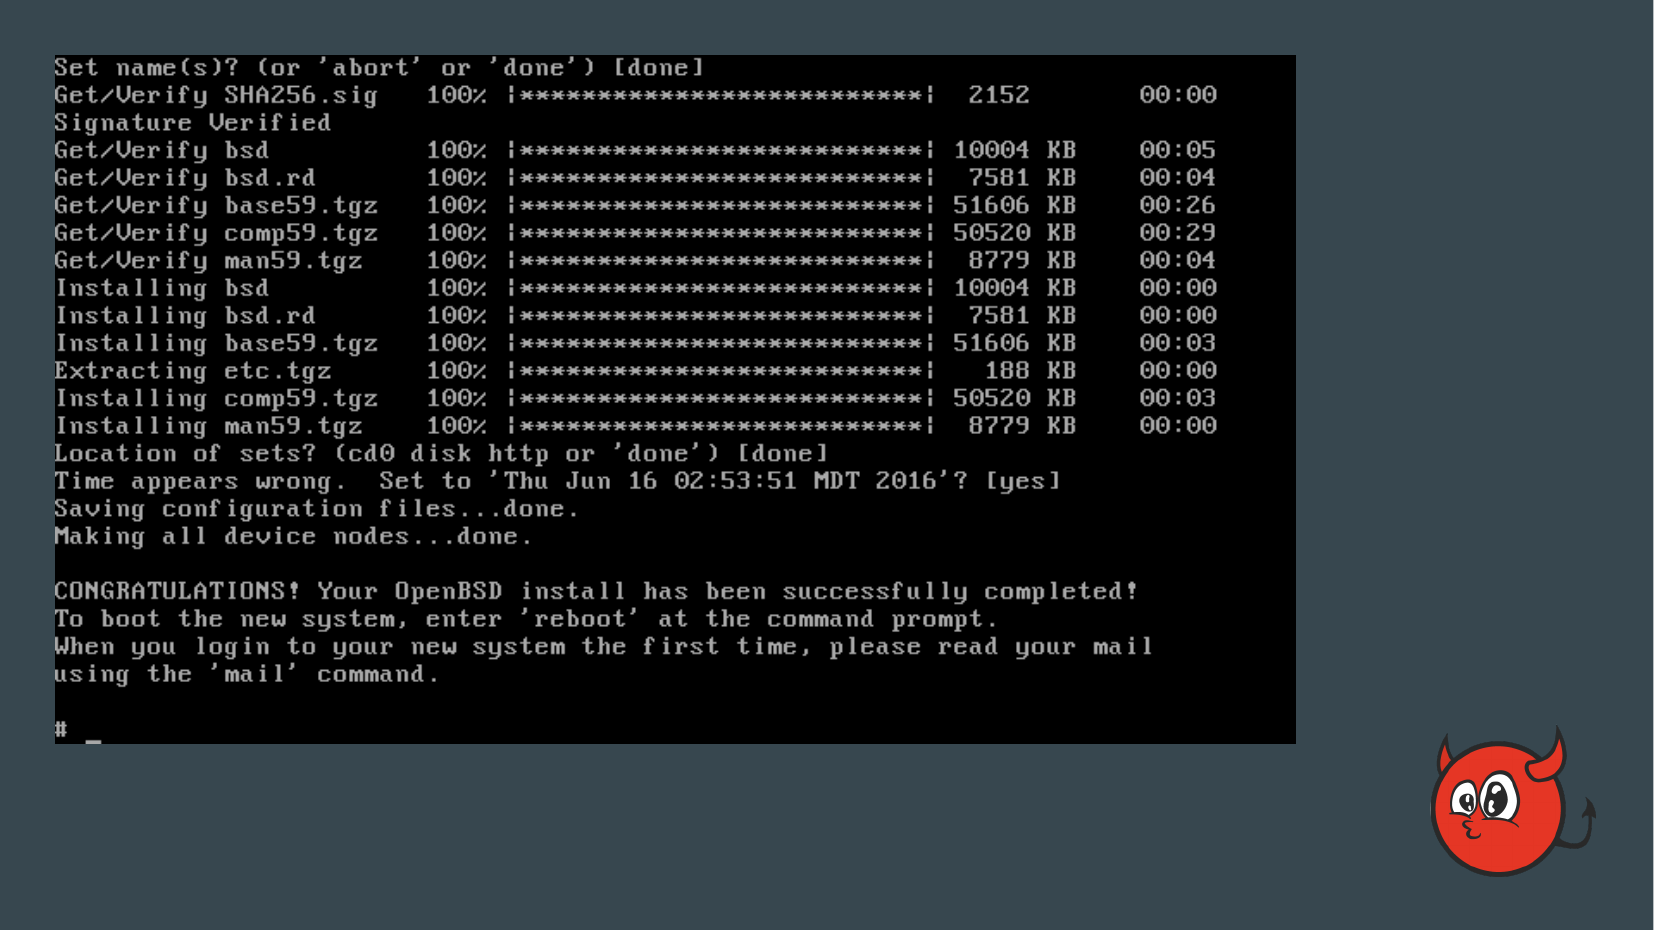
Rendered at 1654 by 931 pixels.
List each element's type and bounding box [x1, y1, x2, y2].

picture [55, 55, 1296, 744]
picture [1427, 717, 1598, 888]
